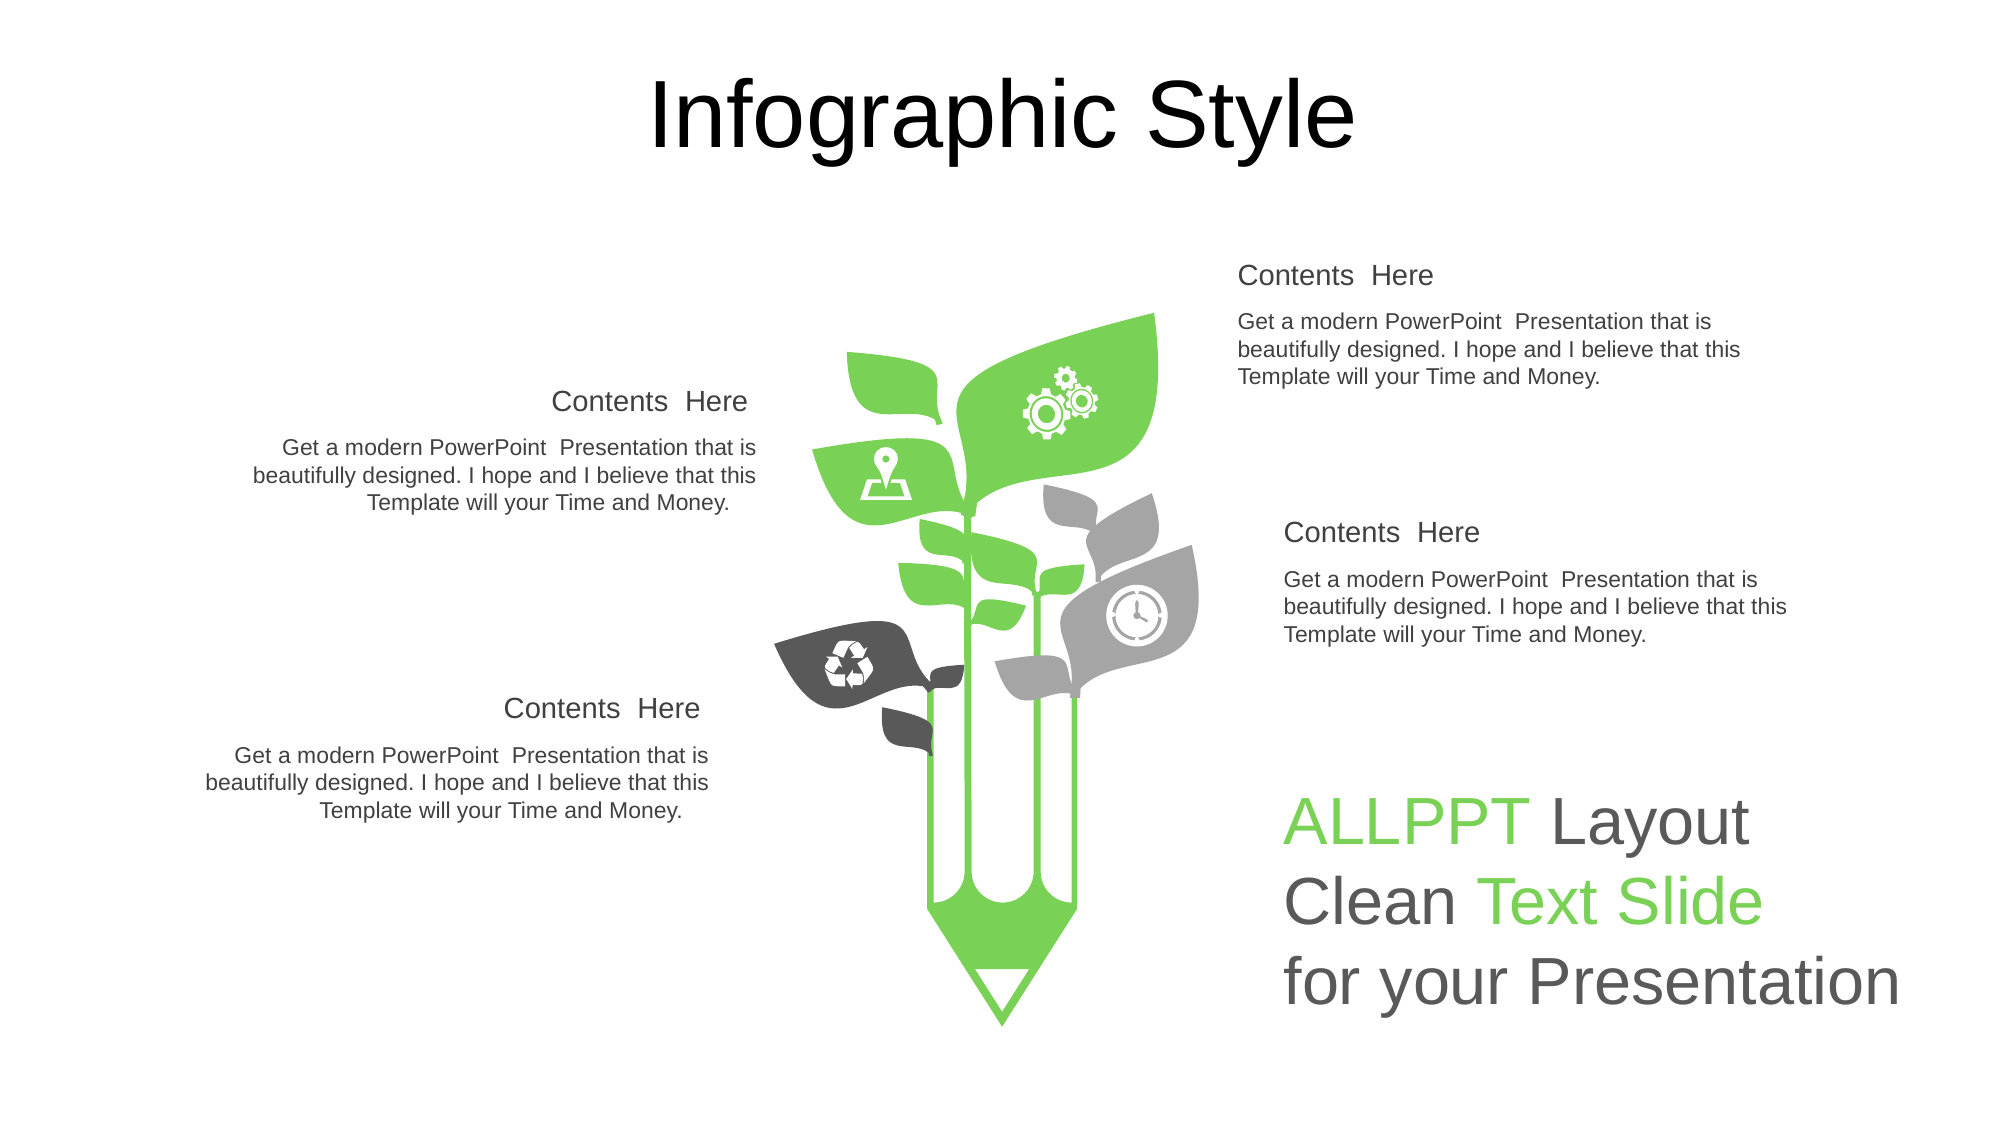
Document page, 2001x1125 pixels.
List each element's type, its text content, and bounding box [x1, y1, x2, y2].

text_box Get a modern PowerPoint Presentation that is beautifully designed. I hope and I believe that this Template will your Time and Money. [159, 425, 772, 523]
text_box Get a modern PowerPoint Presentation that is beautifully designed. I hope and I believe that this Template will your Time and Money. [1268, 557, 1881, 655]
text_box [774, 312, 1199, 1027]
text_box Contents Here [112, 682, 724, 733]
text_box [846, 351, 943, 426]
text_box Contents Here [1222, 248, 1835, 299]
text_box Get a modern PowerPoint Presentation that is beautifully designed. I hope and I believe that this Template will your Time and Money. [112, 733, 724, 831]
list Infographic Style [53, 55, 1952, 175]
text_box Get a modern PowerPoint Presentation that is beautifully designed. I hope and I believe that this Template will your Time and Money. [1222, 299, 1835, 397]
text_box Contents Here [159, 375, 772, 425]
text_box ALLPPT Layout Clean Text Slide for your Presentation [1268, 770, 1952, 1026]
text_box Contents Here [1268, 506, 1881, 557]
